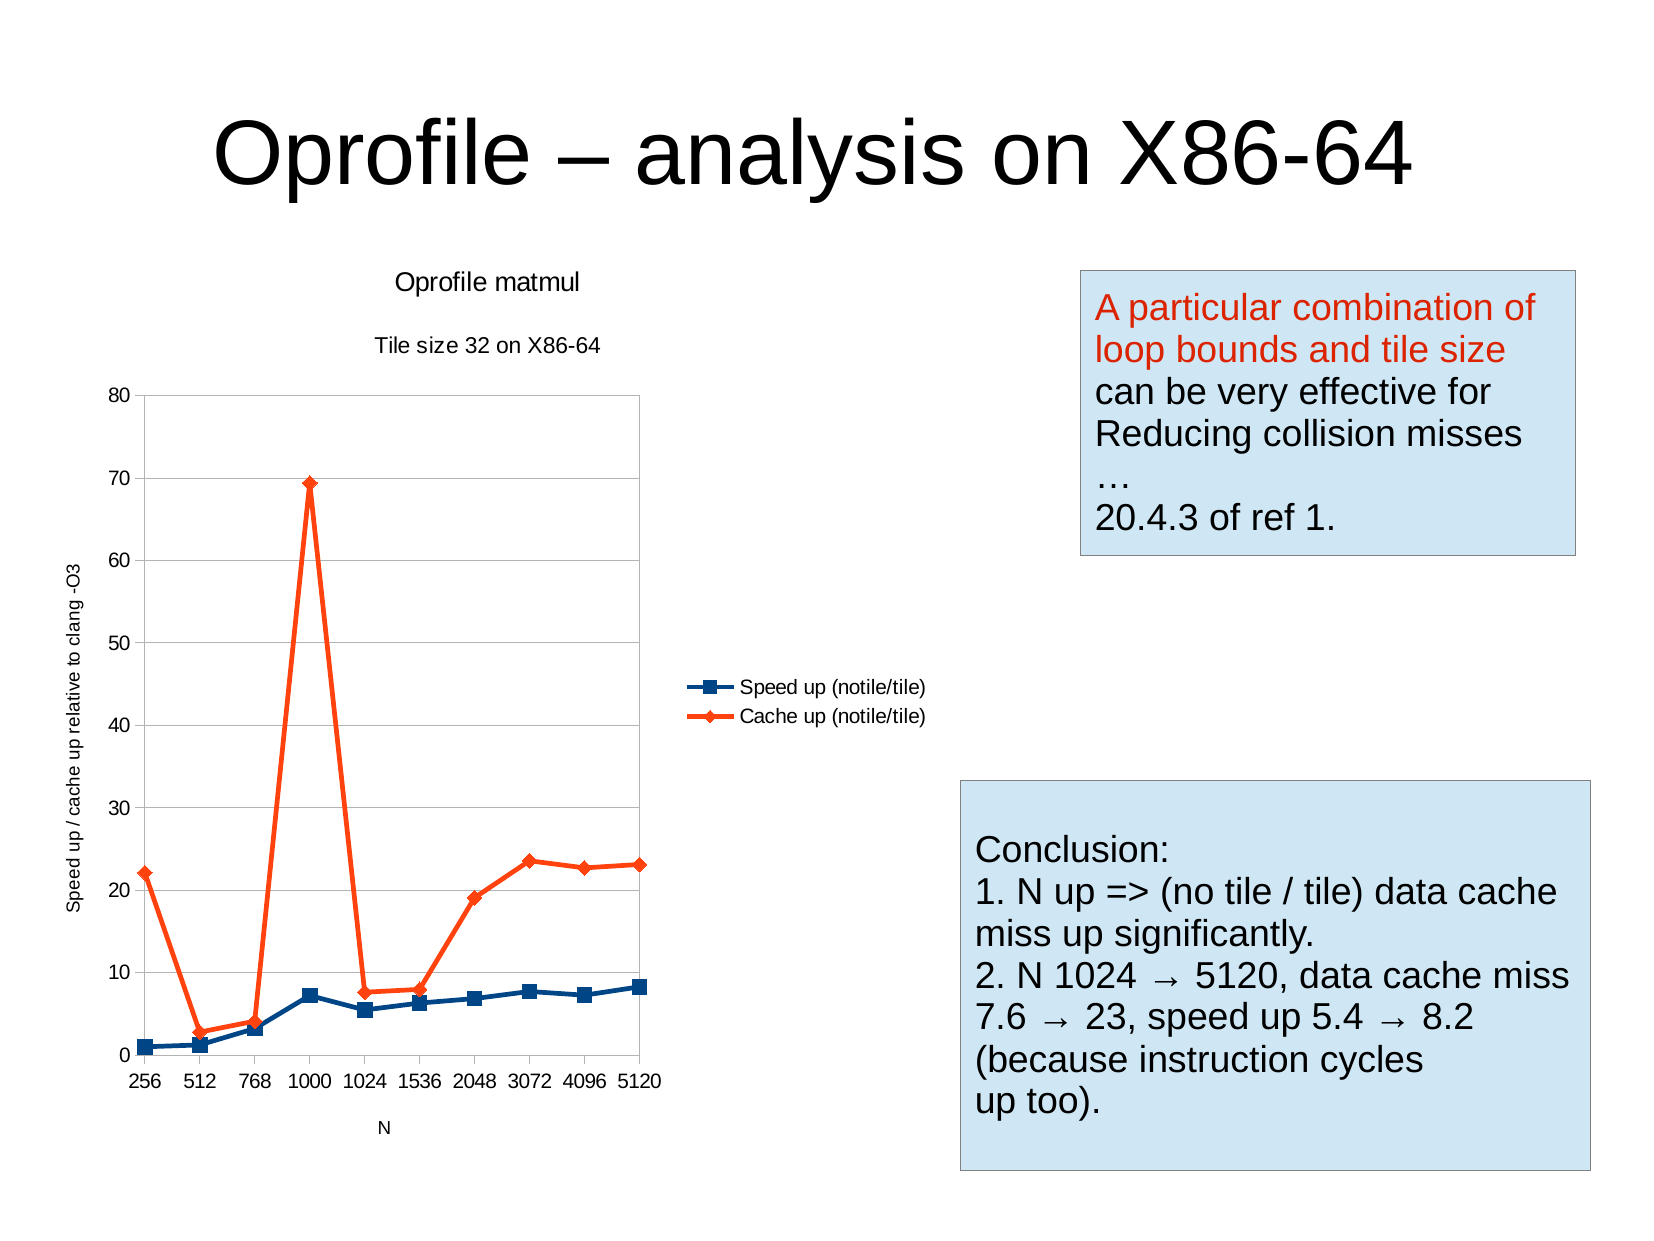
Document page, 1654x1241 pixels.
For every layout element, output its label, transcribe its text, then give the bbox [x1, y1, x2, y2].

title Oprofile – analysis on X86-64 [82, 49, 1571, 257]
text_box Conclusion: 1. N up => (no tile / tile) data cache miss up significantly. 2. N 1024 → 5120, data cache miss 7.6 → 23, speed up 5.4 → 8.2 (because instruction cycles up too). [960, 780, 1591, 1171]
chart [30, 233, 946, 1171]
text_box A particular combination of loop bounds and tile size can be very effective for Reducing collision misses … 20.4.3 of ref 1. [1080, 270, 1576, 556]
